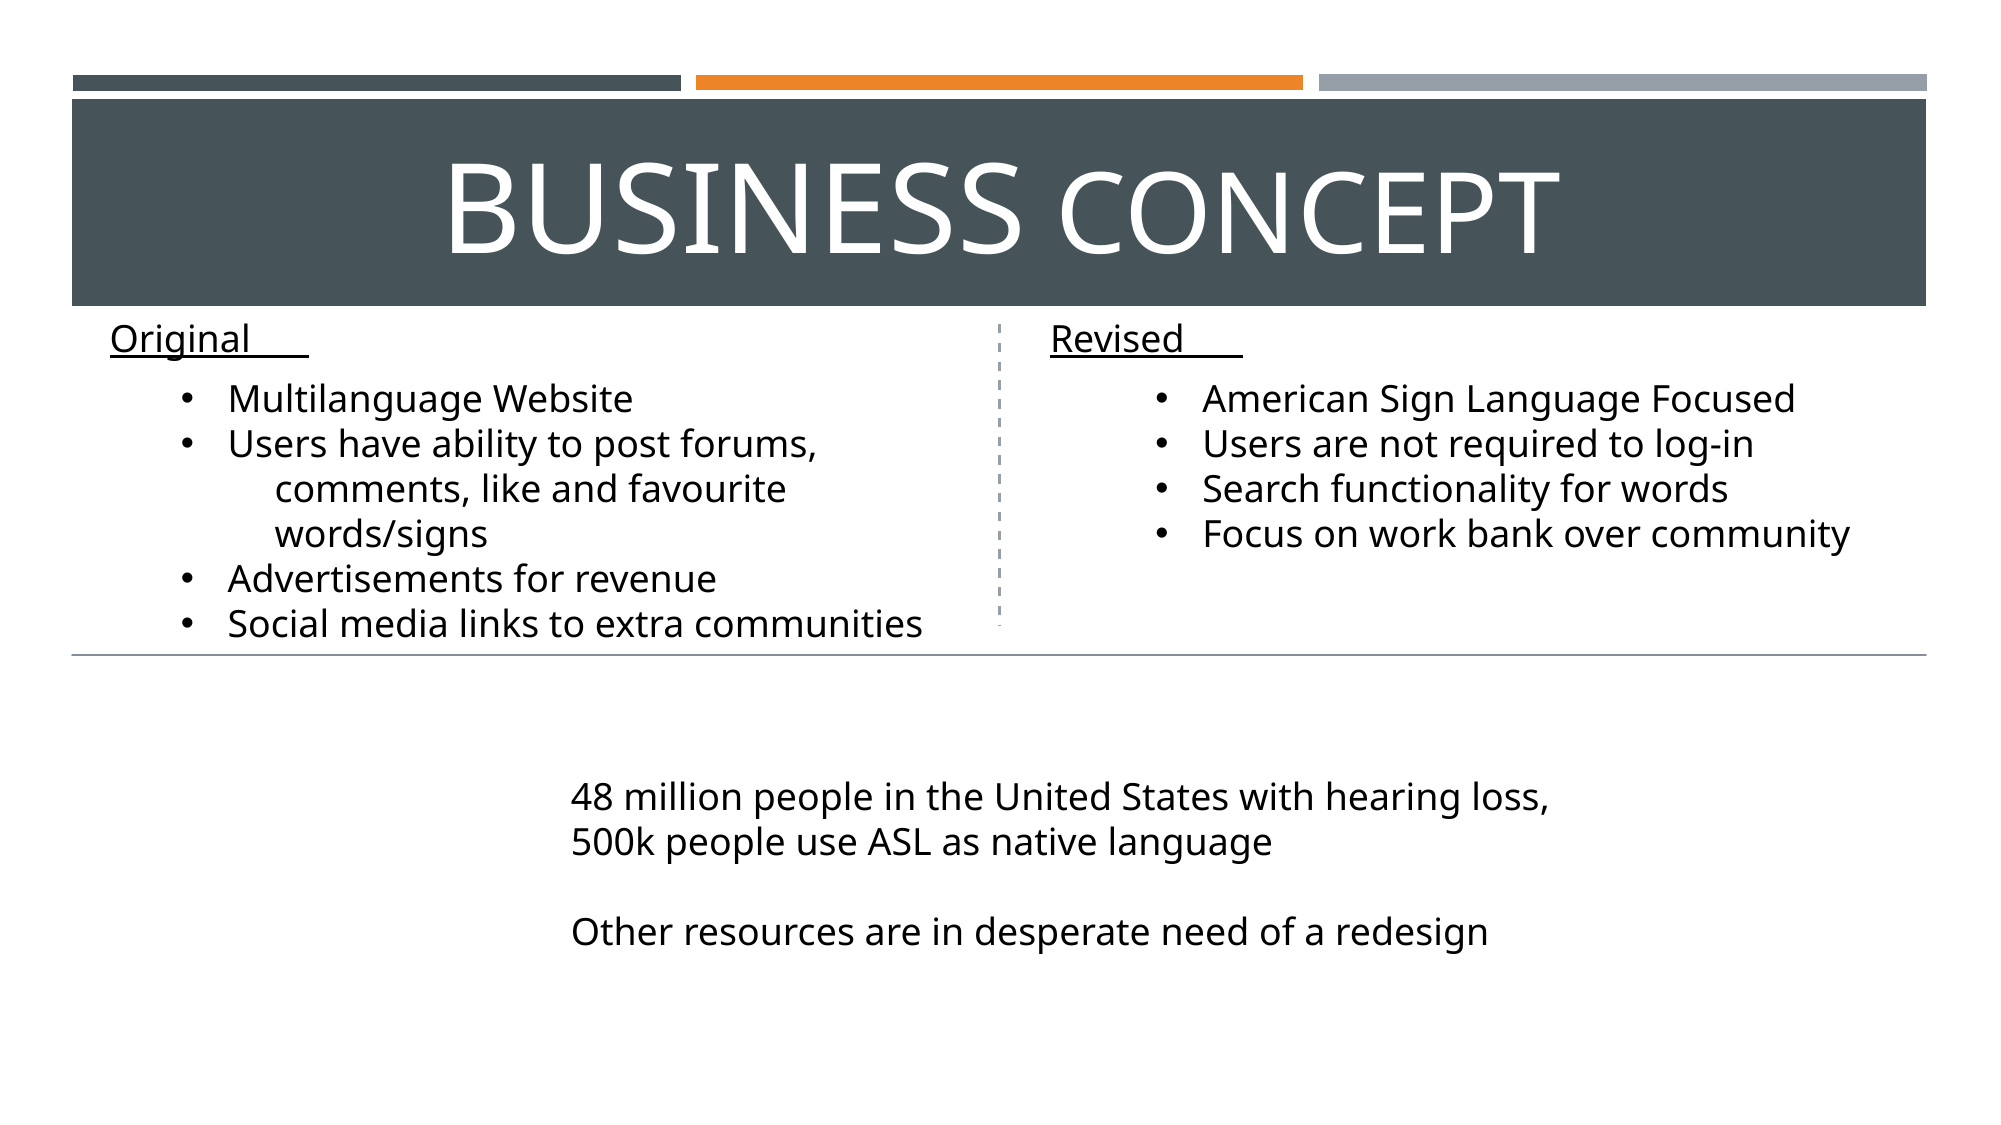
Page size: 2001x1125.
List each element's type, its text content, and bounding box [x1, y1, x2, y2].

text_box American Sign Language Focused Users are not required to log-in Search functionality for words Focus on work bank over community [1140, 367, 1961, 565]
text_box Multilanguage Website Users have ability to post forums, comments, like and favourite words/signs Advertisements for revenue Social media links to extra communities [165, 367, 987, 611]
text_box 48 million people in the United States with hearing loss, 500k people use ASL as native language Other resources are in desperate need of a redesign [555, 765, 1443, 1008]
title Business Concept [96, 117, 1906, 286]
text_box Original [94, 307, 311, 368]
text_box Revised [1035, 307, 1246, 368]
